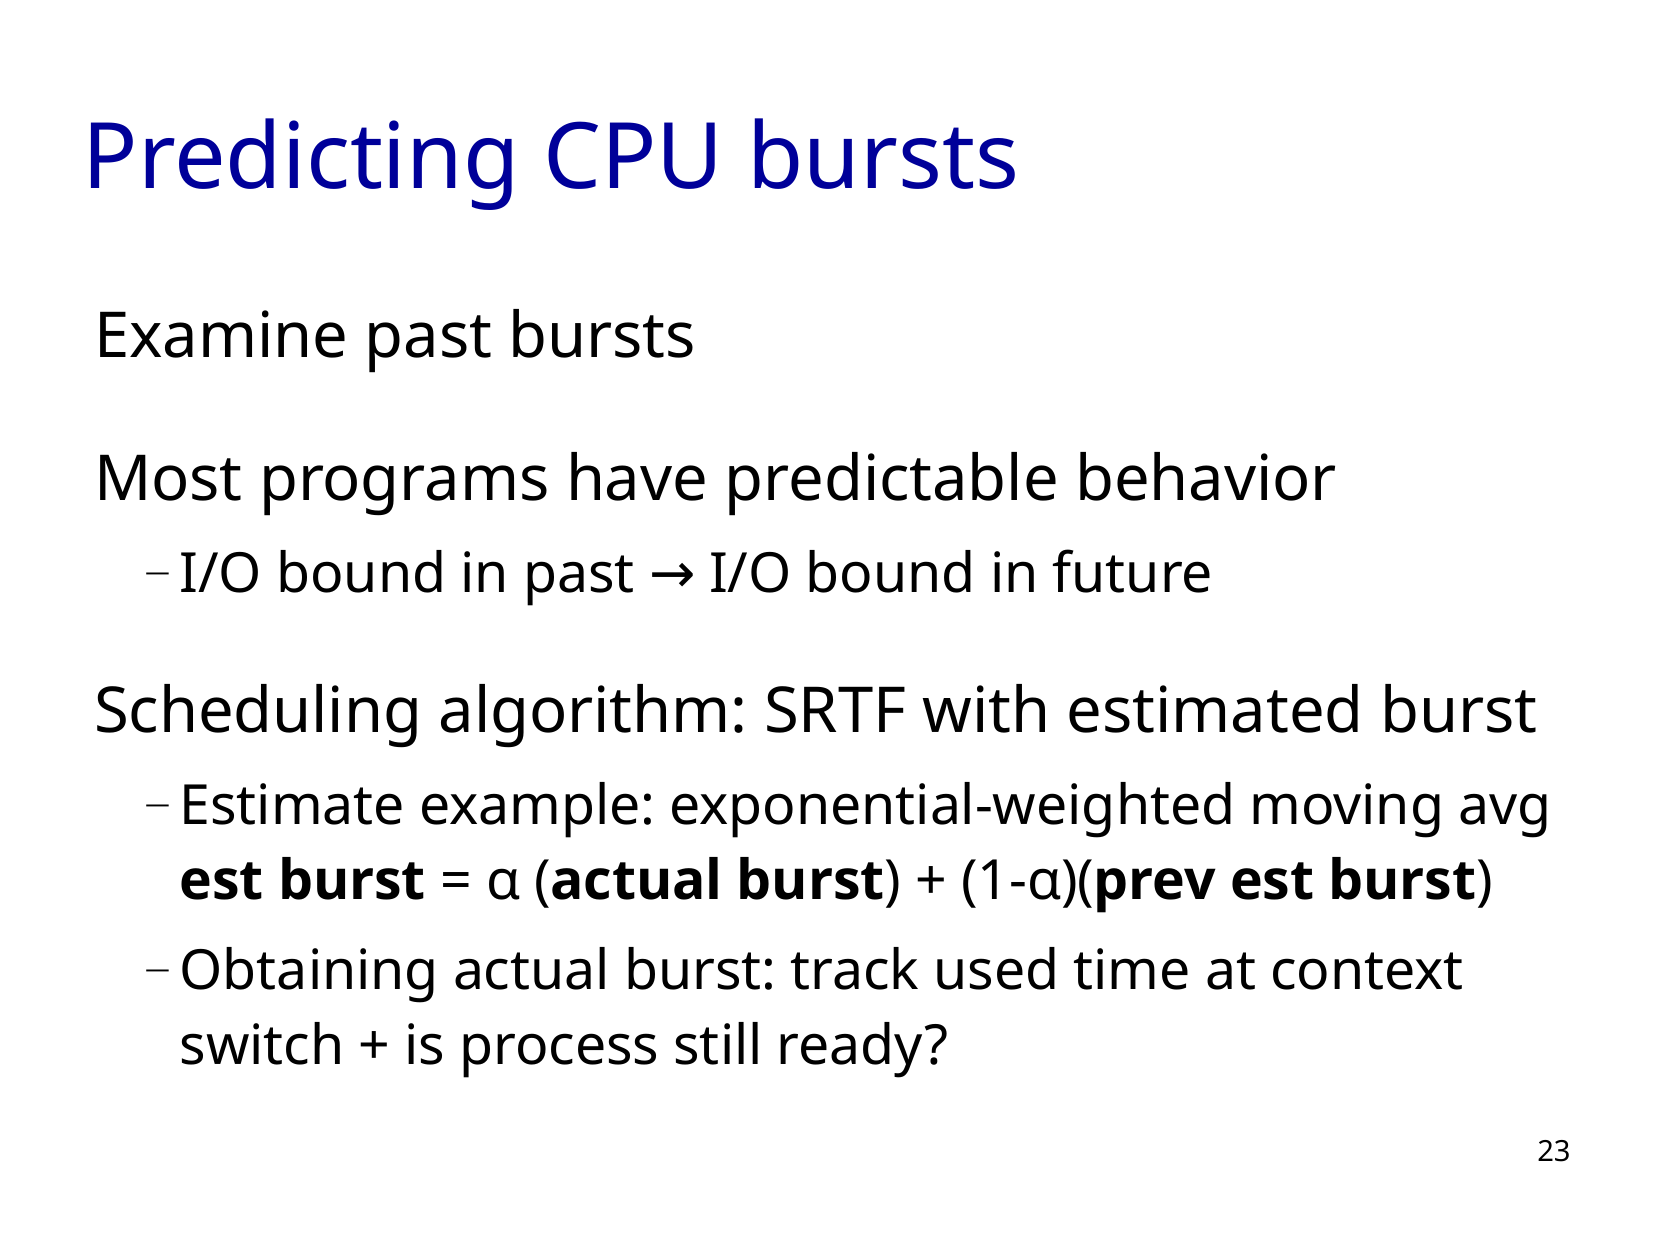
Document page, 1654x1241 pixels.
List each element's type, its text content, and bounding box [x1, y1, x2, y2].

title Predicting CPU bursts [82, 49, 1571, 257]
list Examine past bursts Most programs have predictable behavior I/O bound in past → I/O bound in future Scheduling algorithm: SRTF with estimated burst Estimate example: exponential-weighted moving avg est burst = α (actual burst) + (1-α)(prev est burst) Obtaining actual burst: track used time at context switch + is process still ready? [60, 290, 1571, 1096]
